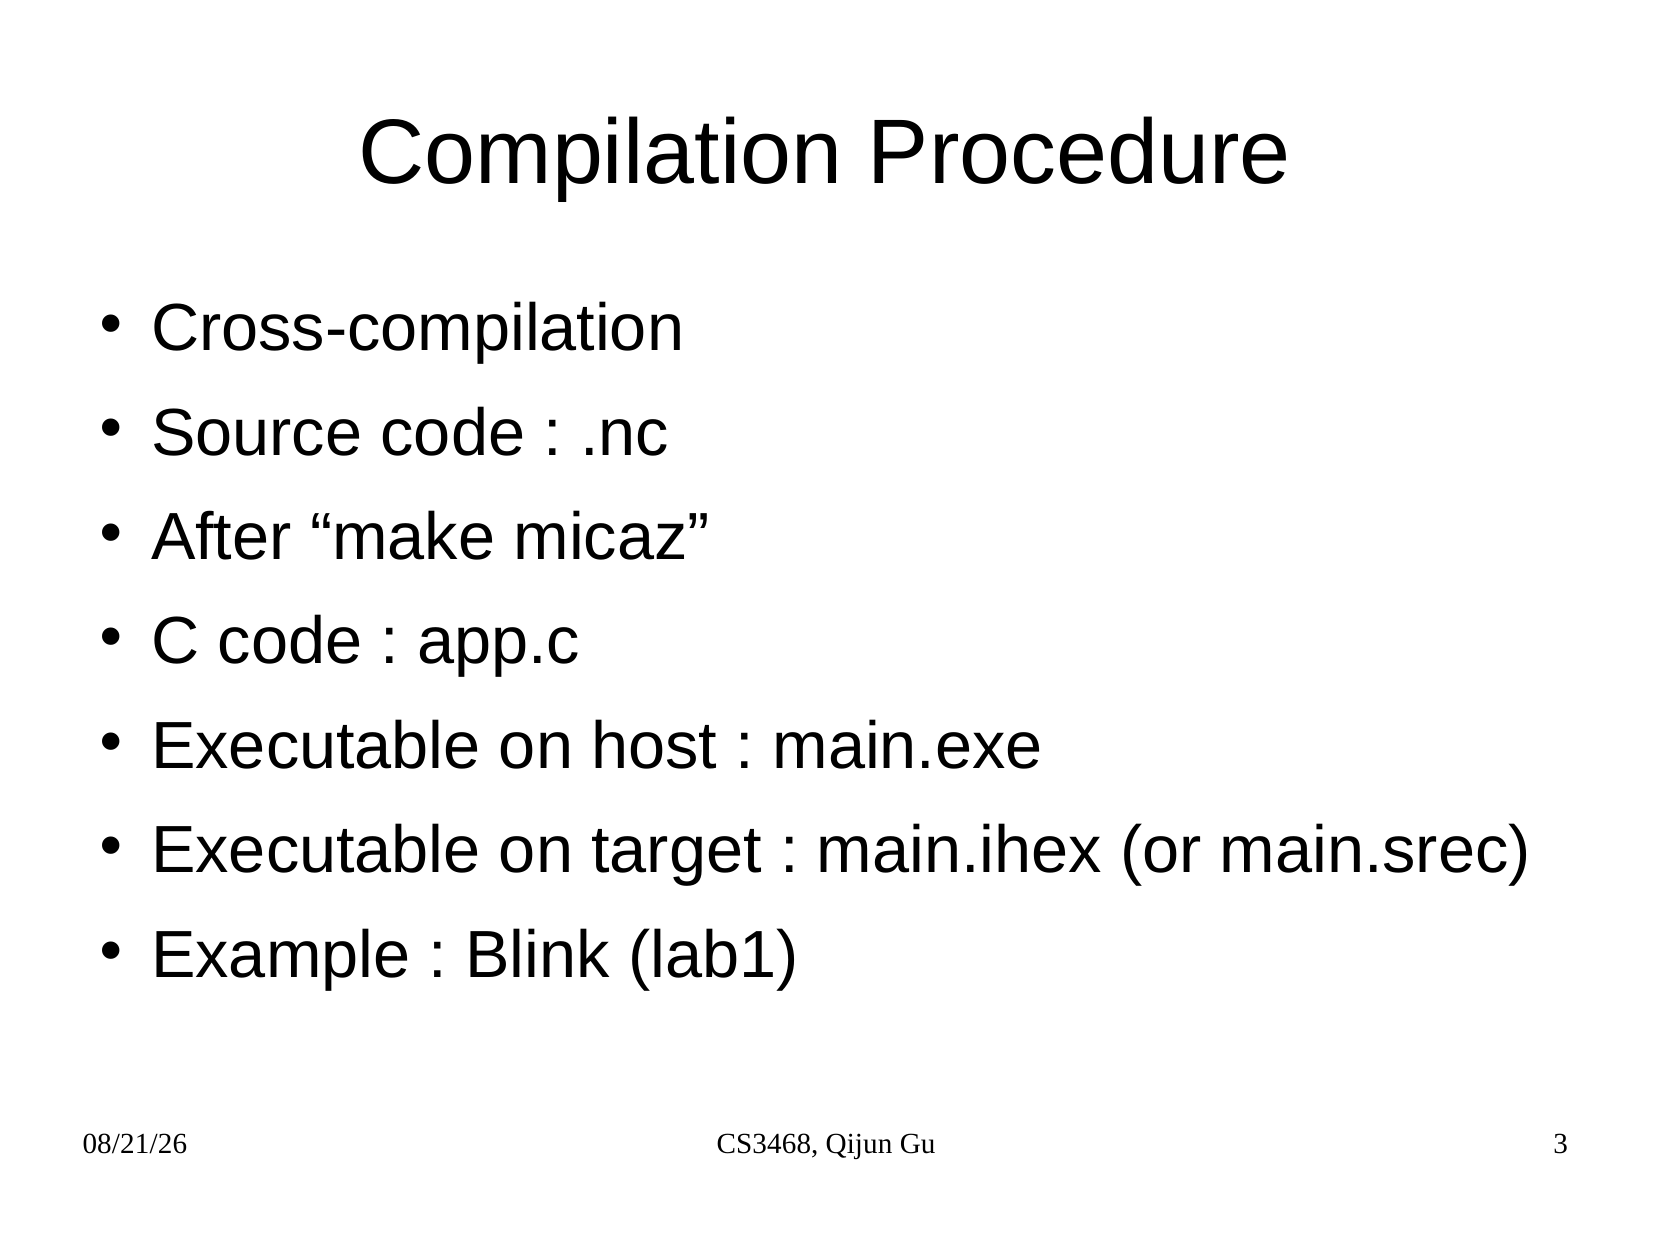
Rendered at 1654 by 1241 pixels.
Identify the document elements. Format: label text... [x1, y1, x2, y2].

list Cross-compilation Source code : .nc After “make micaz” C code : app.c Executable on host : main.exe Executable on target : main.ihex (or main.srec) Example : Blink (lab1) [82, 290, 1568, 1092]
title Compilation Procedure [82, 56, 1568, 247]
